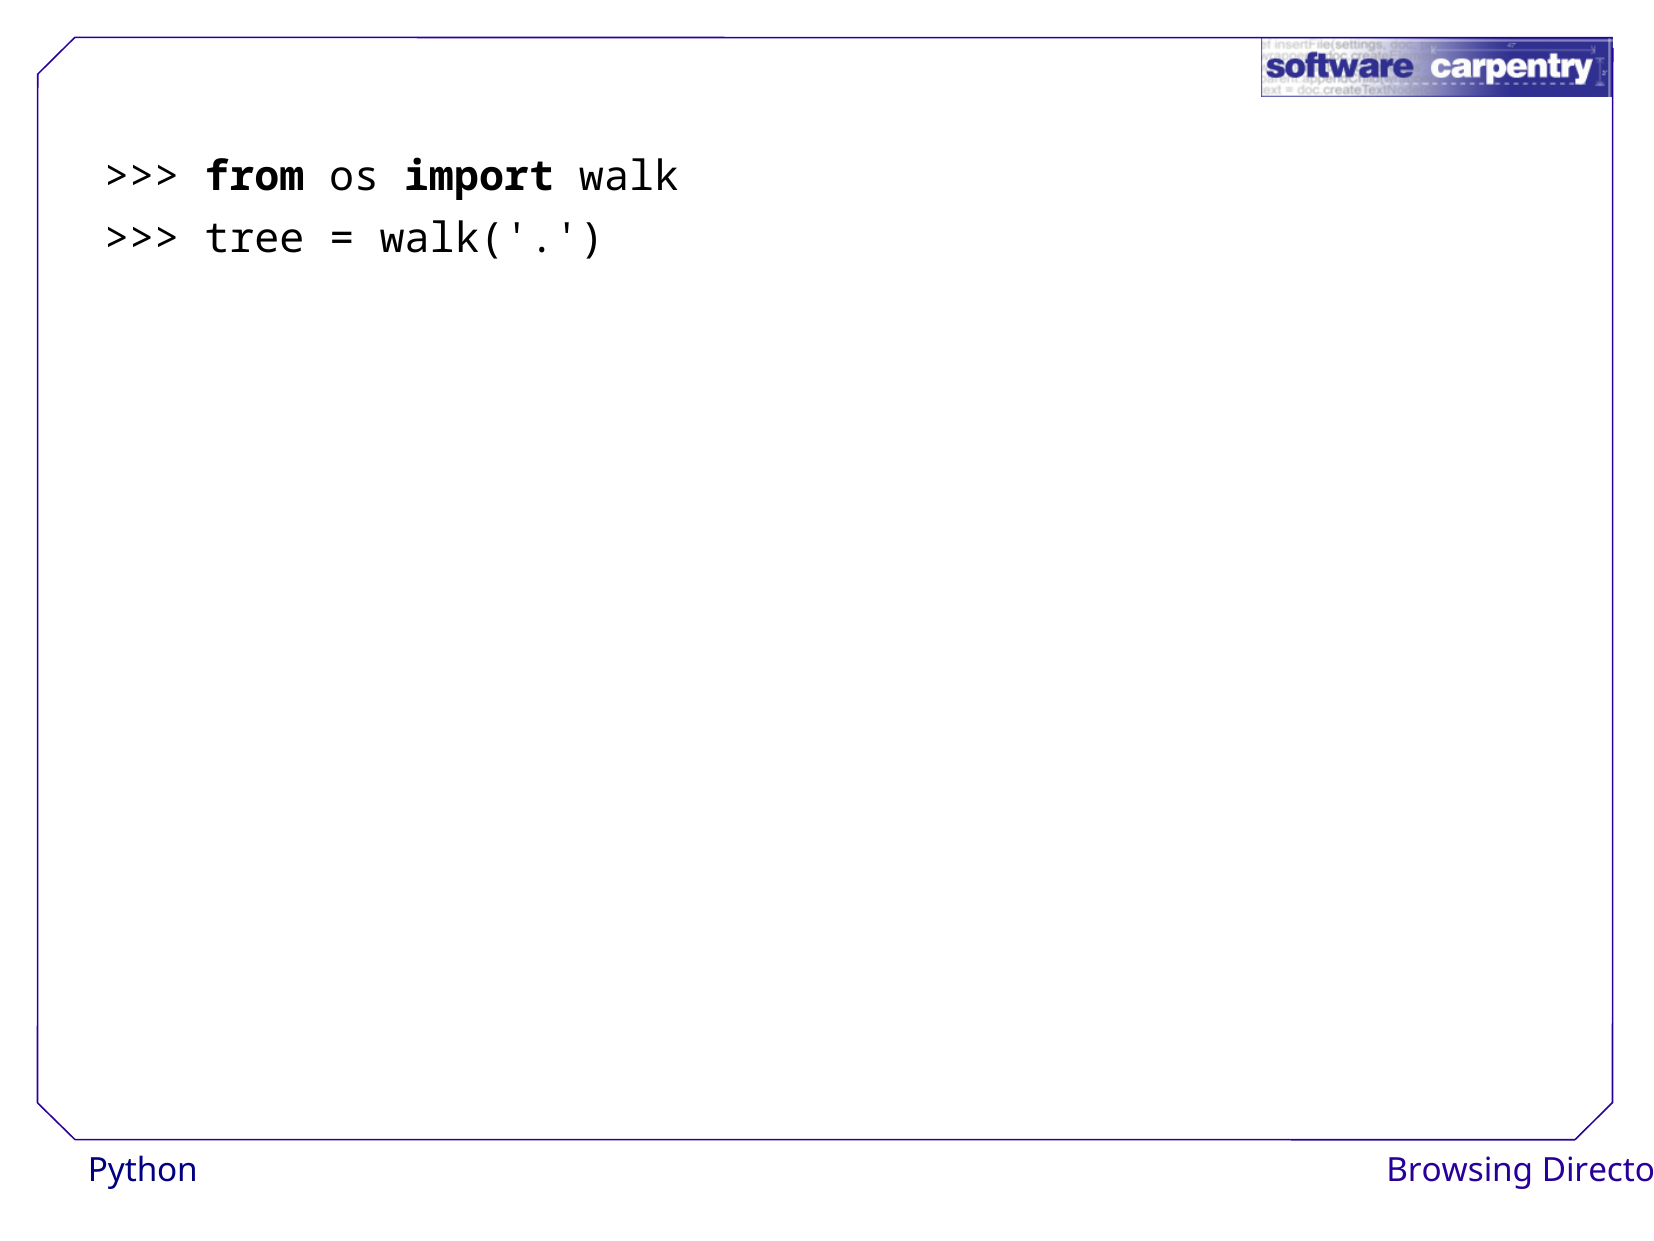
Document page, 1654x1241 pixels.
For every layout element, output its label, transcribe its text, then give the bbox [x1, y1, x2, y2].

picture [1261, 39, 1613, 97]
text_box >>> from os import walk >>> tree = walk('.') [89, 128, 1512, 1037]
